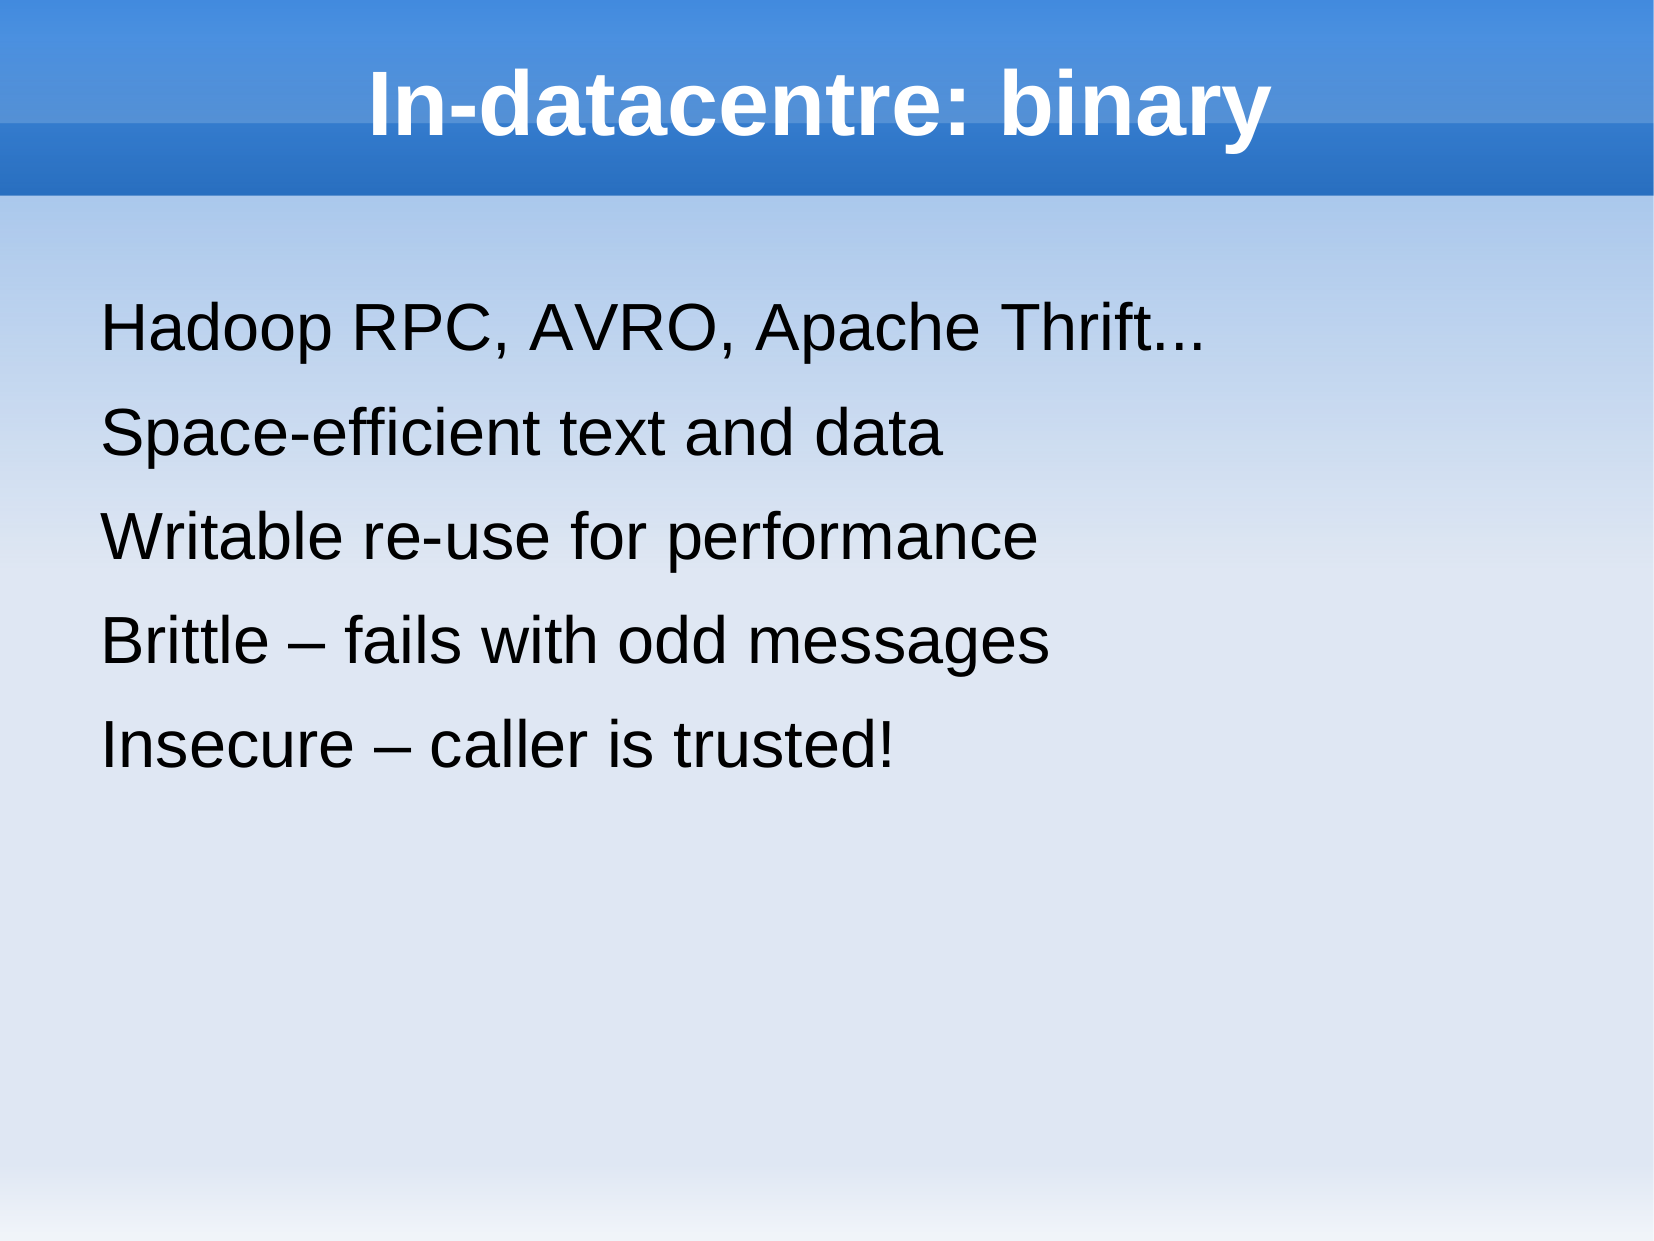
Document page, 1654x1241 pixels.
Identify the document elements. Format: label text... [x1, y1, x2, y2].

picture [0, 0, 1654, 1241]
list Hadoop RPC, AVRO, Apache Thrift... Space-efficient text and data Writable re-use for performance Brittle – fails with odd messages Insecure – caller is trusted! [82, 290, 1571, 1109]
title In-datacentre: binary [76, 0, 1565, 211]
